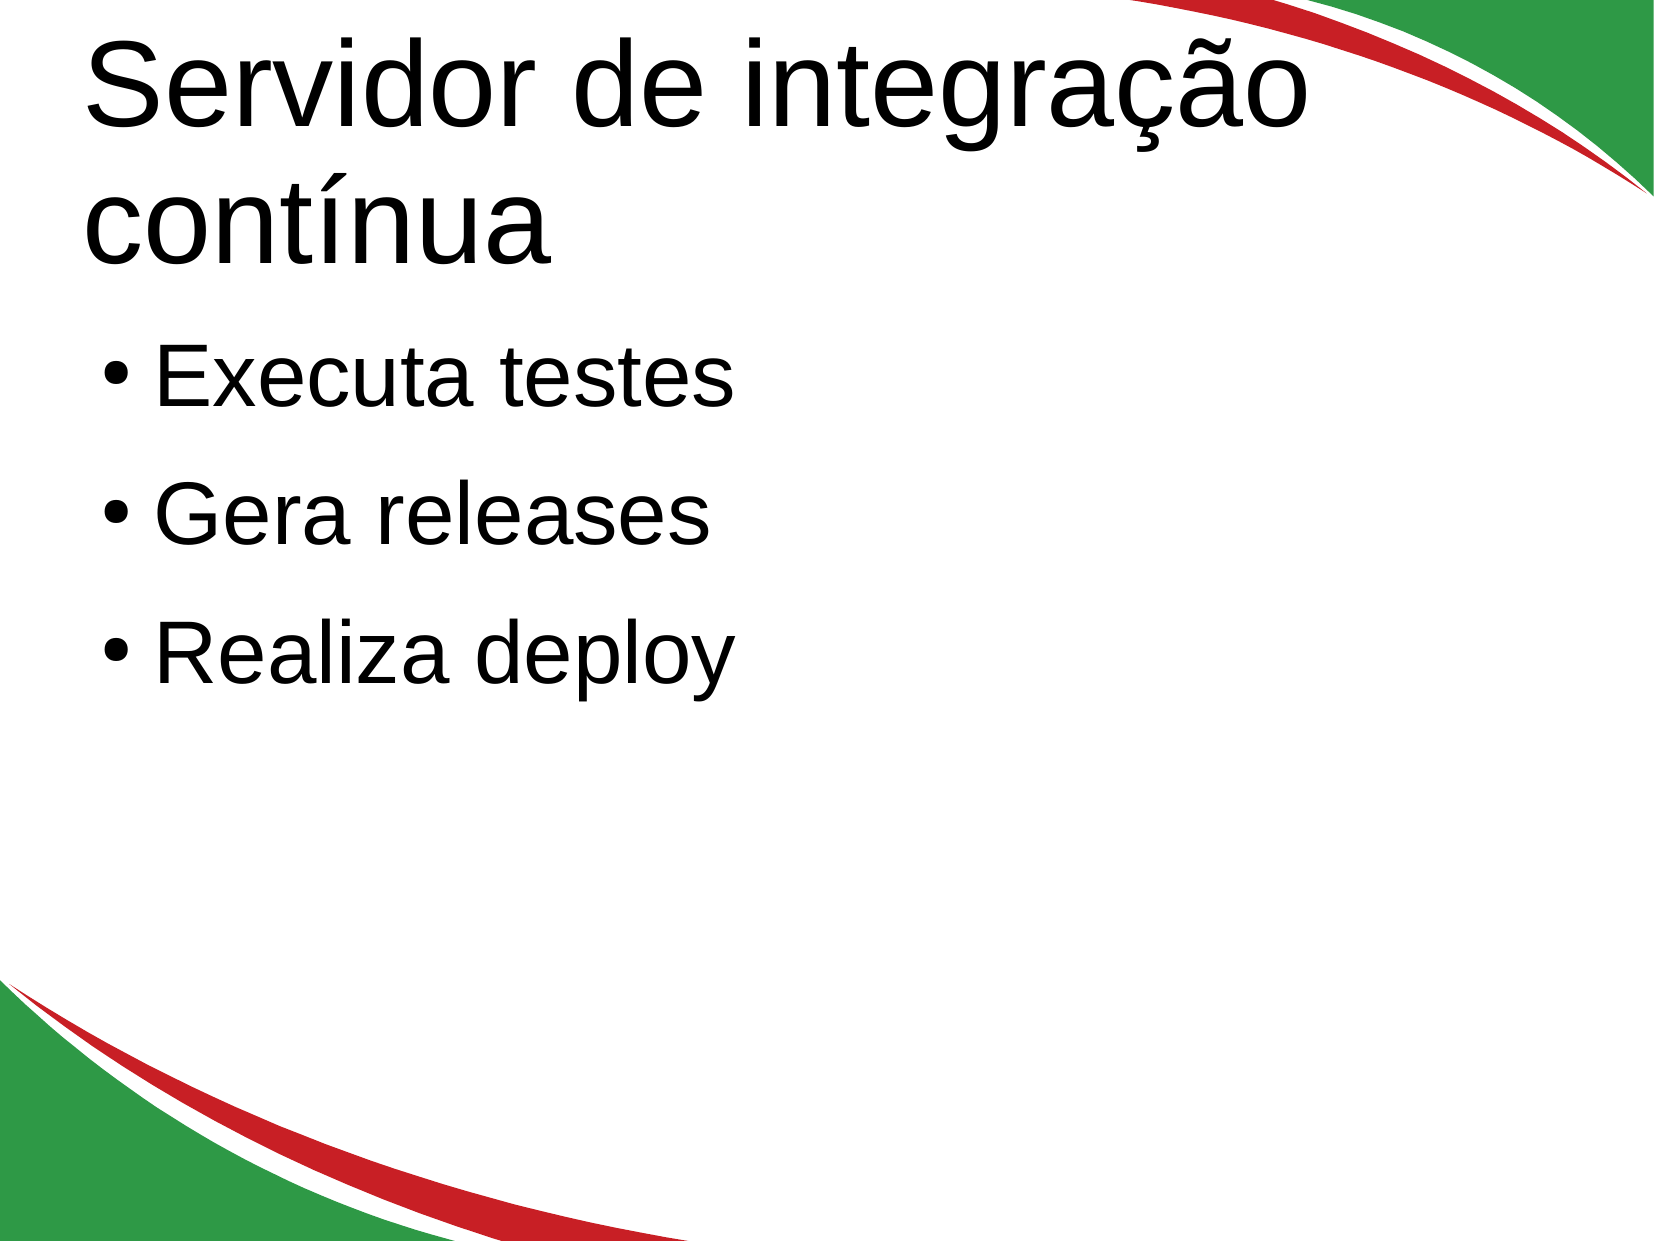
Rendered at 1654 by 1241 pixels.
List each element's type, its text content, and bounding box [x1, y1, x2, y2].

title Servidor de integração contínua [82, 16, 1571, 290]
list Executa testes Gera releases Realiza deploy [82, 325, 1571, 1045]
